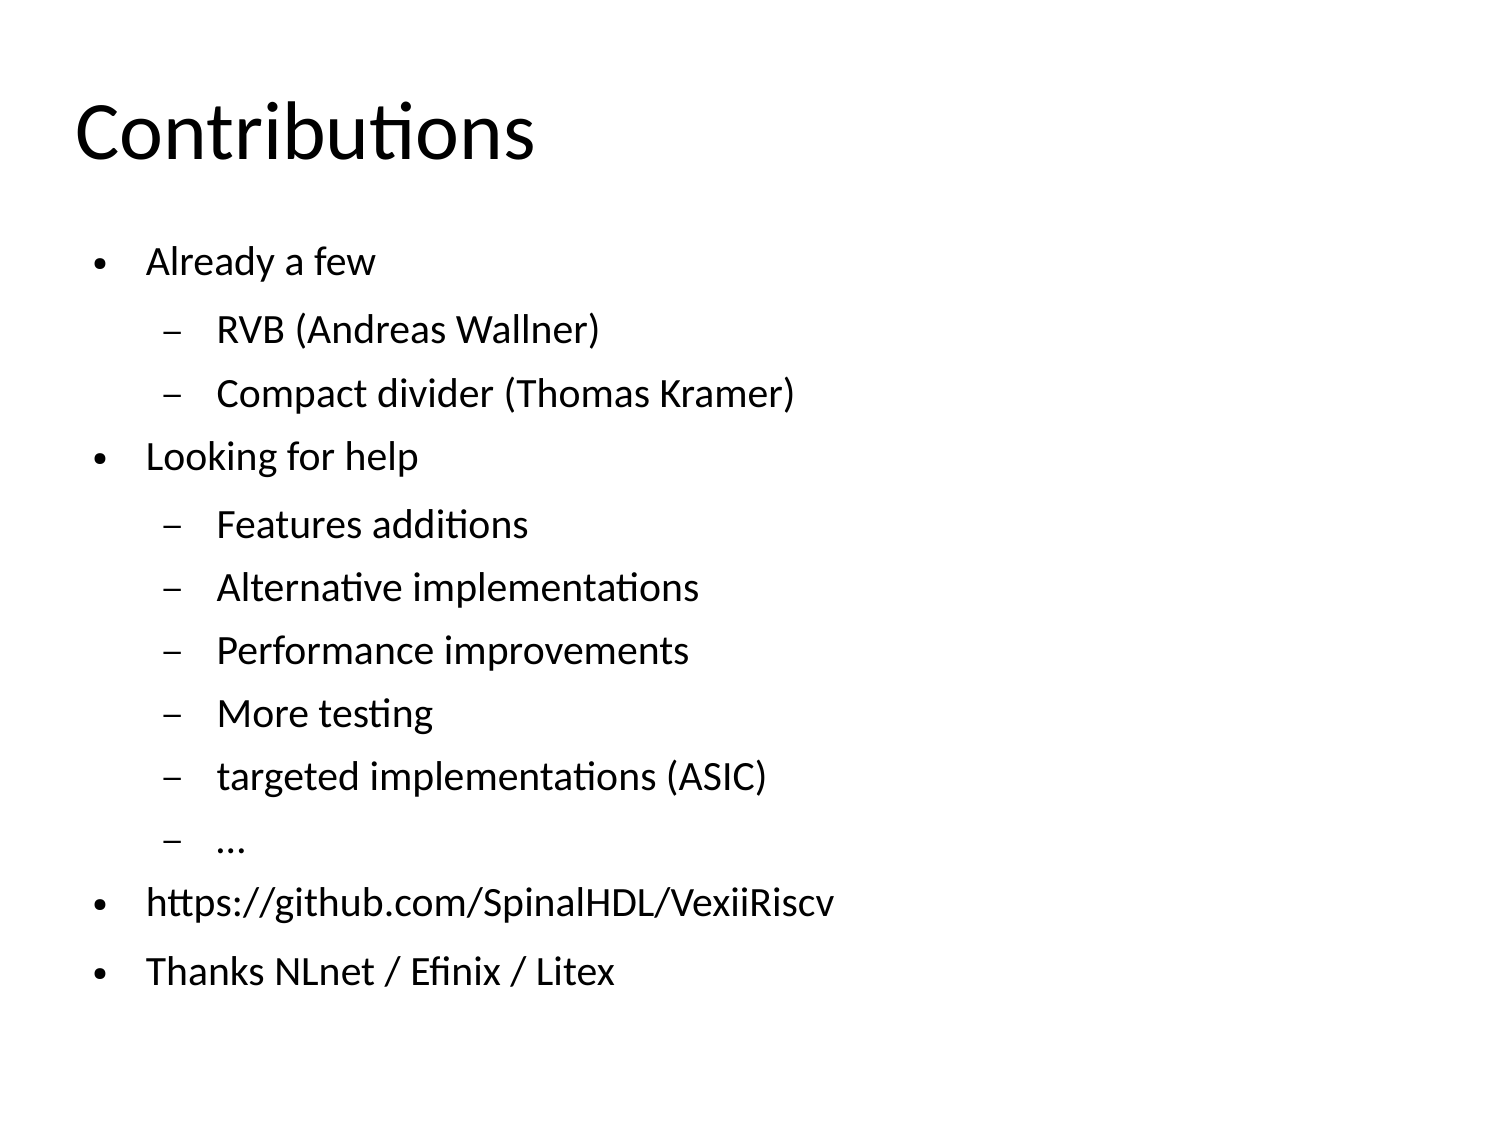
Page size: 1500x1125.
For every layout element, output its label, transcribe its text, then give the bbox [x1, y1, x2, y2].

title Contributions [75, 44, 1425, 174]
list Already a few RVB (Andreas Wallner) Compact divider (Thomas Kramer) Looking for help Features additions Alternative implementations Performance improvements More testing targeted implementations (ASIC) … https://github.com/SpinalHDL/VexiiRiscv Thanks NLnet / Efinix / Litex [75, 174, 1500, 1125]
